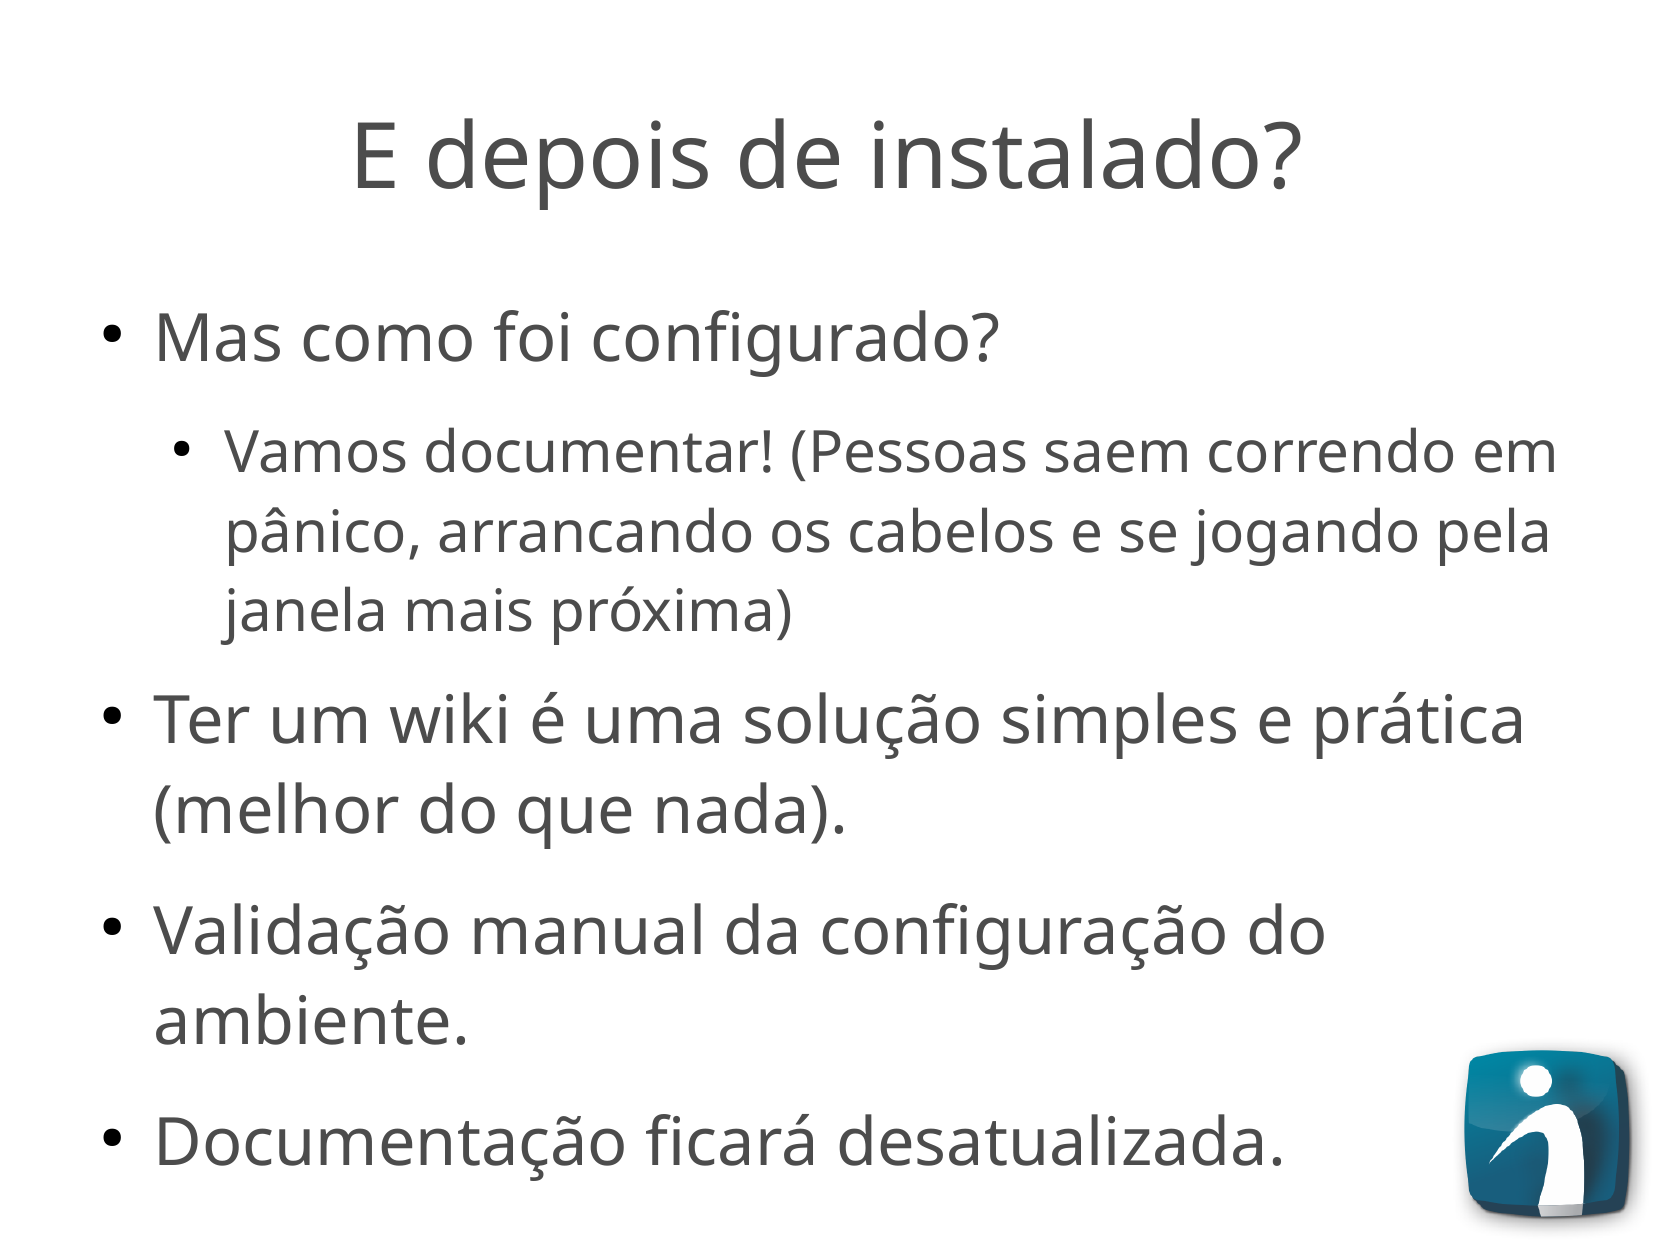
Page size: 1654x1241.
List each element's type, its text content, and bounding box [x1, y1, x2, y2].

picture [1447, 1035, 1654, 1241]
list Mas como foi configurado? Vamos documentar! (Pessoas saem correndo em pânico, arrancando os cabelos e se jogando pela janela mais próxima) Ter um wiki é uma solução simples e prática (melhor do que nada). Validação manual da configuração do ambiente. Documentação ficará desatualizada. [82, 290, 1571, 1109]
title E depois de instalado? [82, 49, 1571, 257]
